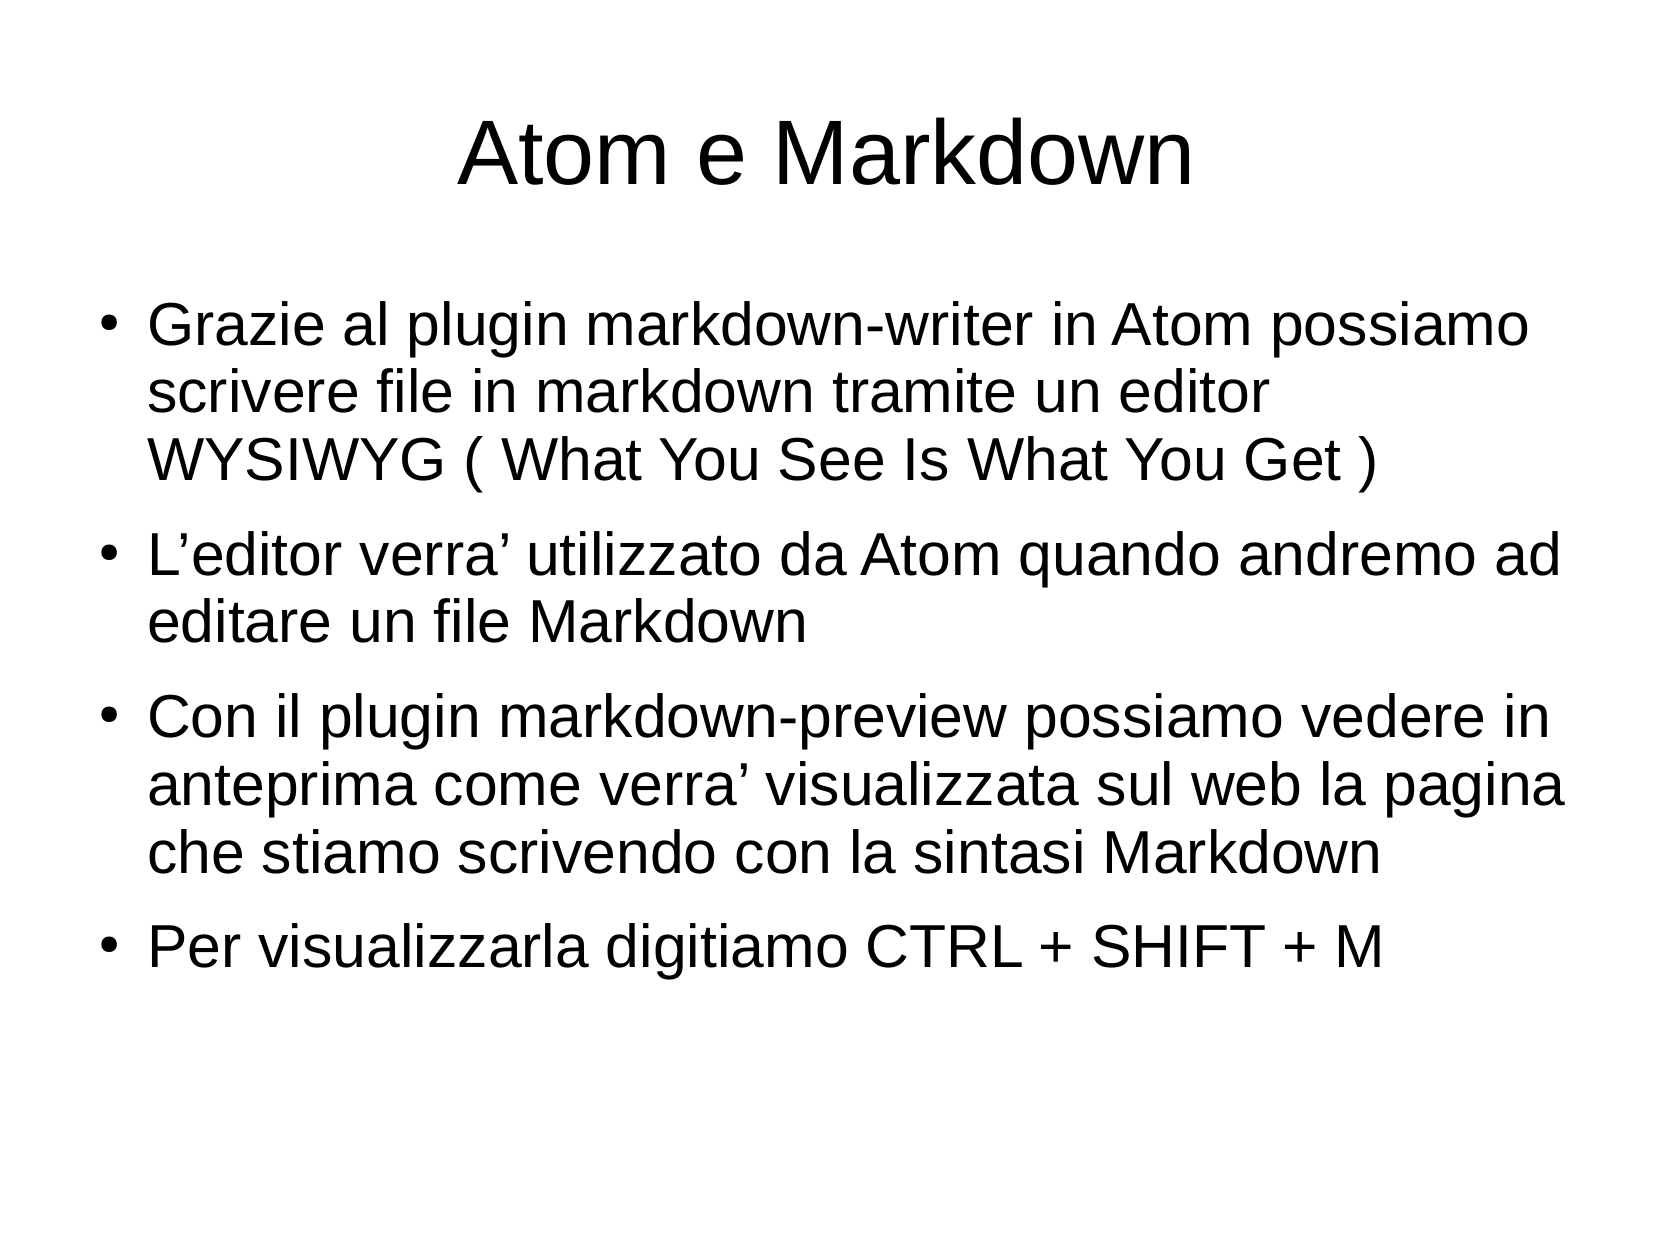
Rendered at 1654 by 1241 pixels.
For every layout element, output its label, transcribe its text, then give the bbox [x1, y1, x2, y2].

list Grazie al plugin markdown-writer in Atom possiamo scrivere file in markdown tramite un editor WYSIWYG ( What You See Is What You Get ) L’editor verra’ utilizzato da Atom quando andremo ad editare un file Markdown Con il plugin markdown-preview possiamo vedere in anteprima come verra’ visualizzata sul web la pagina che stiamo scrivendo con la sintasi Markdown Per visualizzarla digitiamo CTRL + SHIFT + M [82, 290, 1571, 1010]
title Atom e Markdown [82, 49, 1571, 257]
